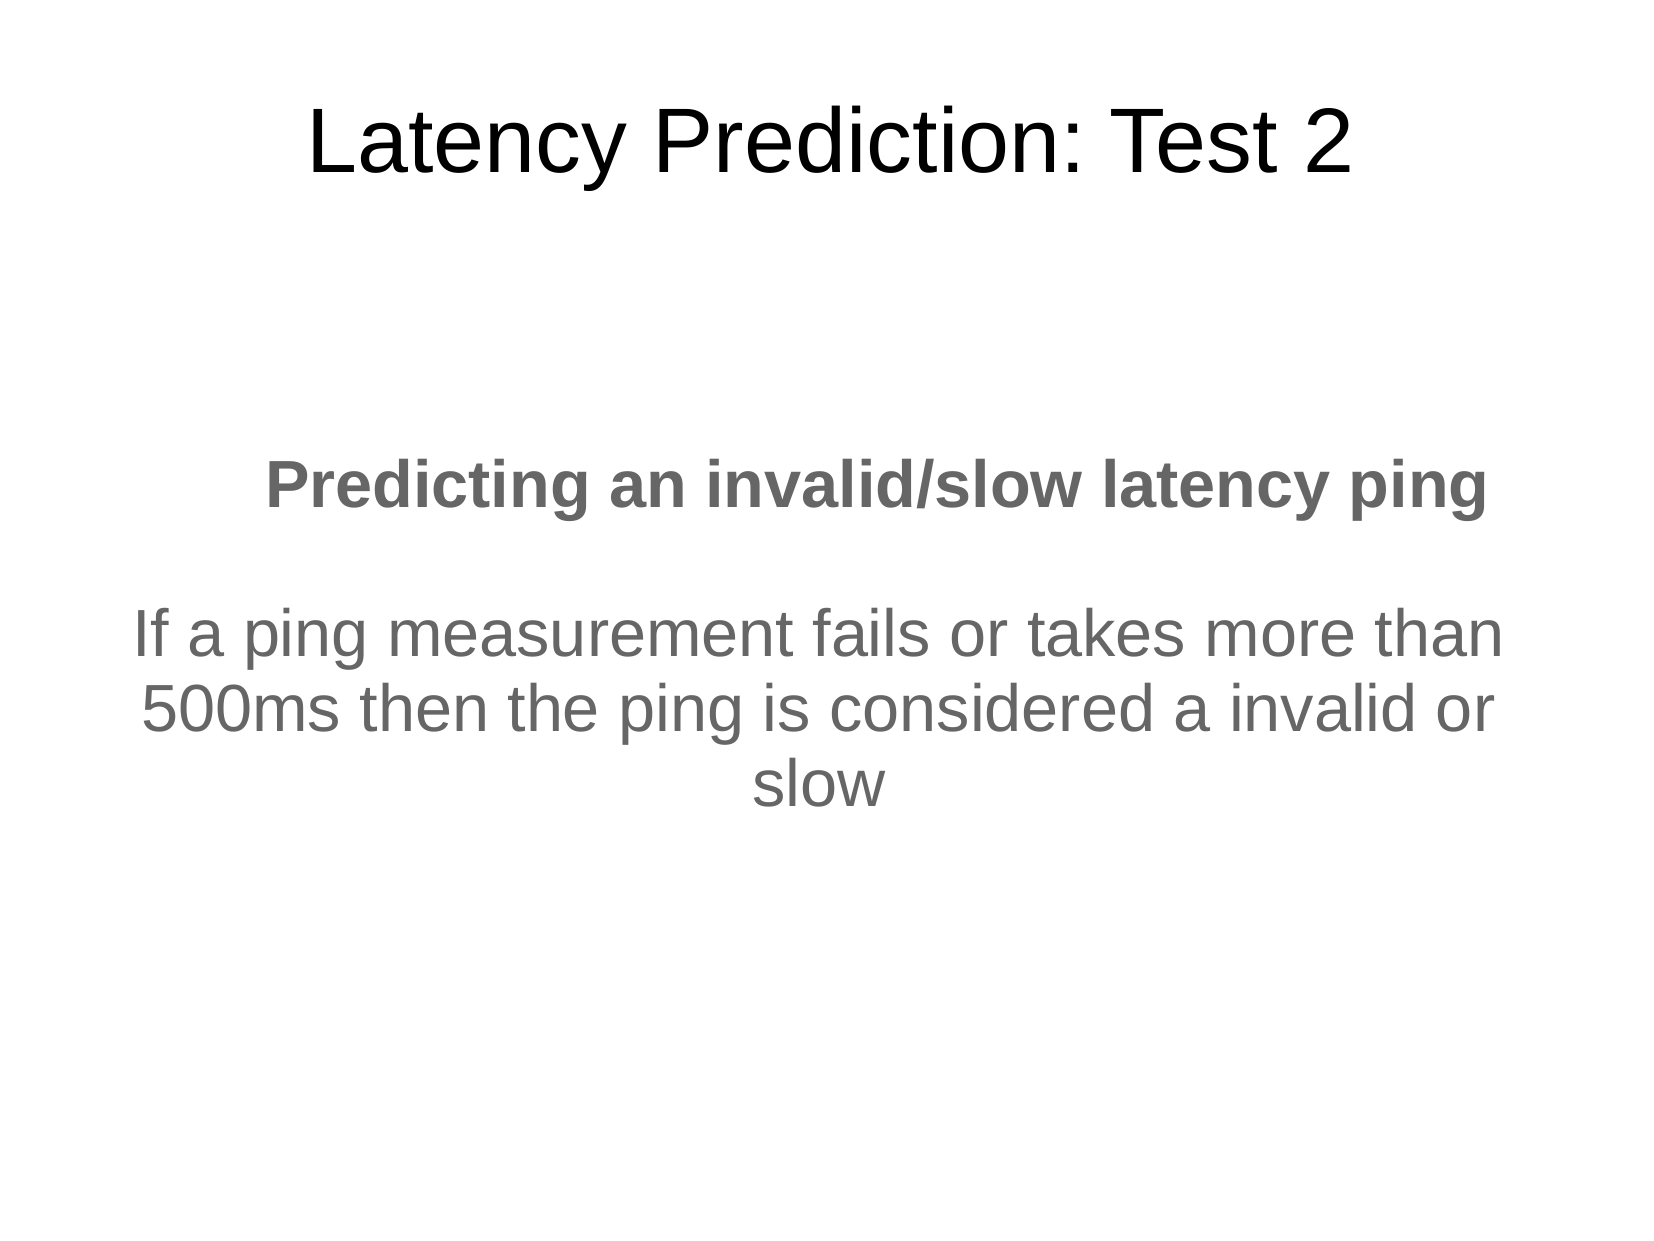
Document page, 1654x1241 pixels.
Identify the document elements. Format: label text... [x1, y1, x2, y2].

title Latency Prediction: Test 2 [86, 37, 1576, 245]
text_box Predicting an invalid/slow latency ping If a ping measurement fails or takes more than 500ms then the ping is considered a invalid or slow [75, 372, 1564, 969]
